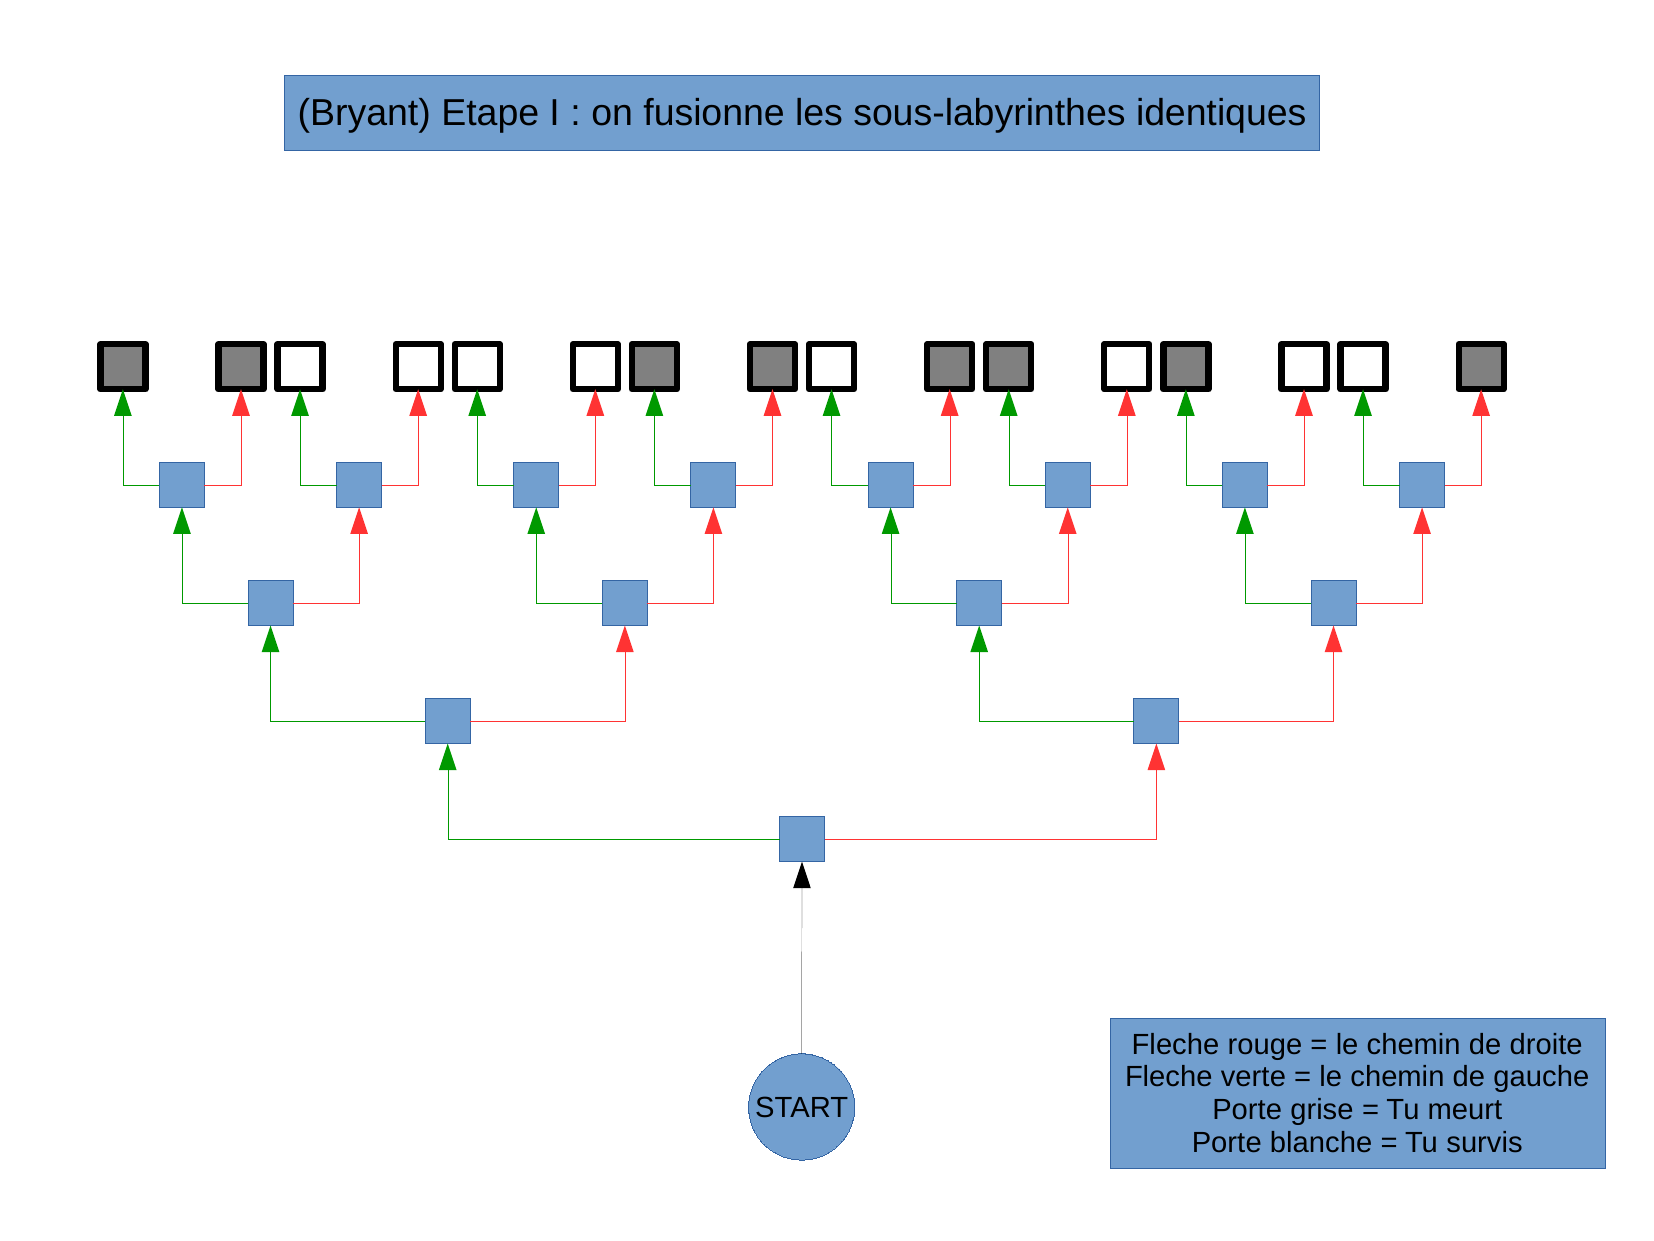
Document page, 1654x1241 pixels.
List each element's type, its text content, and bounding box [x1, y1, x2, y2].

text_box [395, 344, 441, 390]
text_box [1311, 580, 1357, 626]
text_box [690, 462, 736, 508]
text_box [1340, 344, 1386, 390]
text_box [779, 816, 825, 862]
text_box [1133, 698, 1179, 744]
text_box [750, 344, 796, 390]
text_box [956, 580, 1002, 626]
text_box [572, 344, 618, 390]
text_box [425, 698, 471, 744]
text_box [513, 462, 559, 508]
text_box [631, 344, 677, 390]
text_box [868, 462, 914, 508]
text_box [218, 344, 264, 390]
text_box (Bryant) Etape I : on fusionne les sous-labyrinthes identiques [284, 75, 1320, 151]
text_box [100, 344, 146, 390]
text_box [1163, 344, 1209, 390]
text_box [986, 344, 1032, 390]
text_box [809, 344, 855, 390]
text_box [454, 344, 500, 390]
text_box [1222, 462, 1268, 508]
text_box [1458, 344, 1504, 390]
text_box [159, 462, 205, 508]
text_box [248, 580, 294, 626]
text_box [336, 462, 382, 508]
text_box [1281, 344, 1327, 390]
text_box Fleche rouge = le chemin de droite Fleche verte = le chemin de gauche Porte grise = Tu meurt Porte blanche = Tu survis [1110, 1018, 1606, 1169]
text_box START [748, 1053, 855, 1161]
text_box [1045, 462, 1091, 508]
text_box [1399, 462, 1445, 508]
text_box [927, 344, 973, 390]
text_box [1104, 344, 1150, 390]
text_box [277, 344, 323, 390]
text_box [602, 580, 648, 626]
